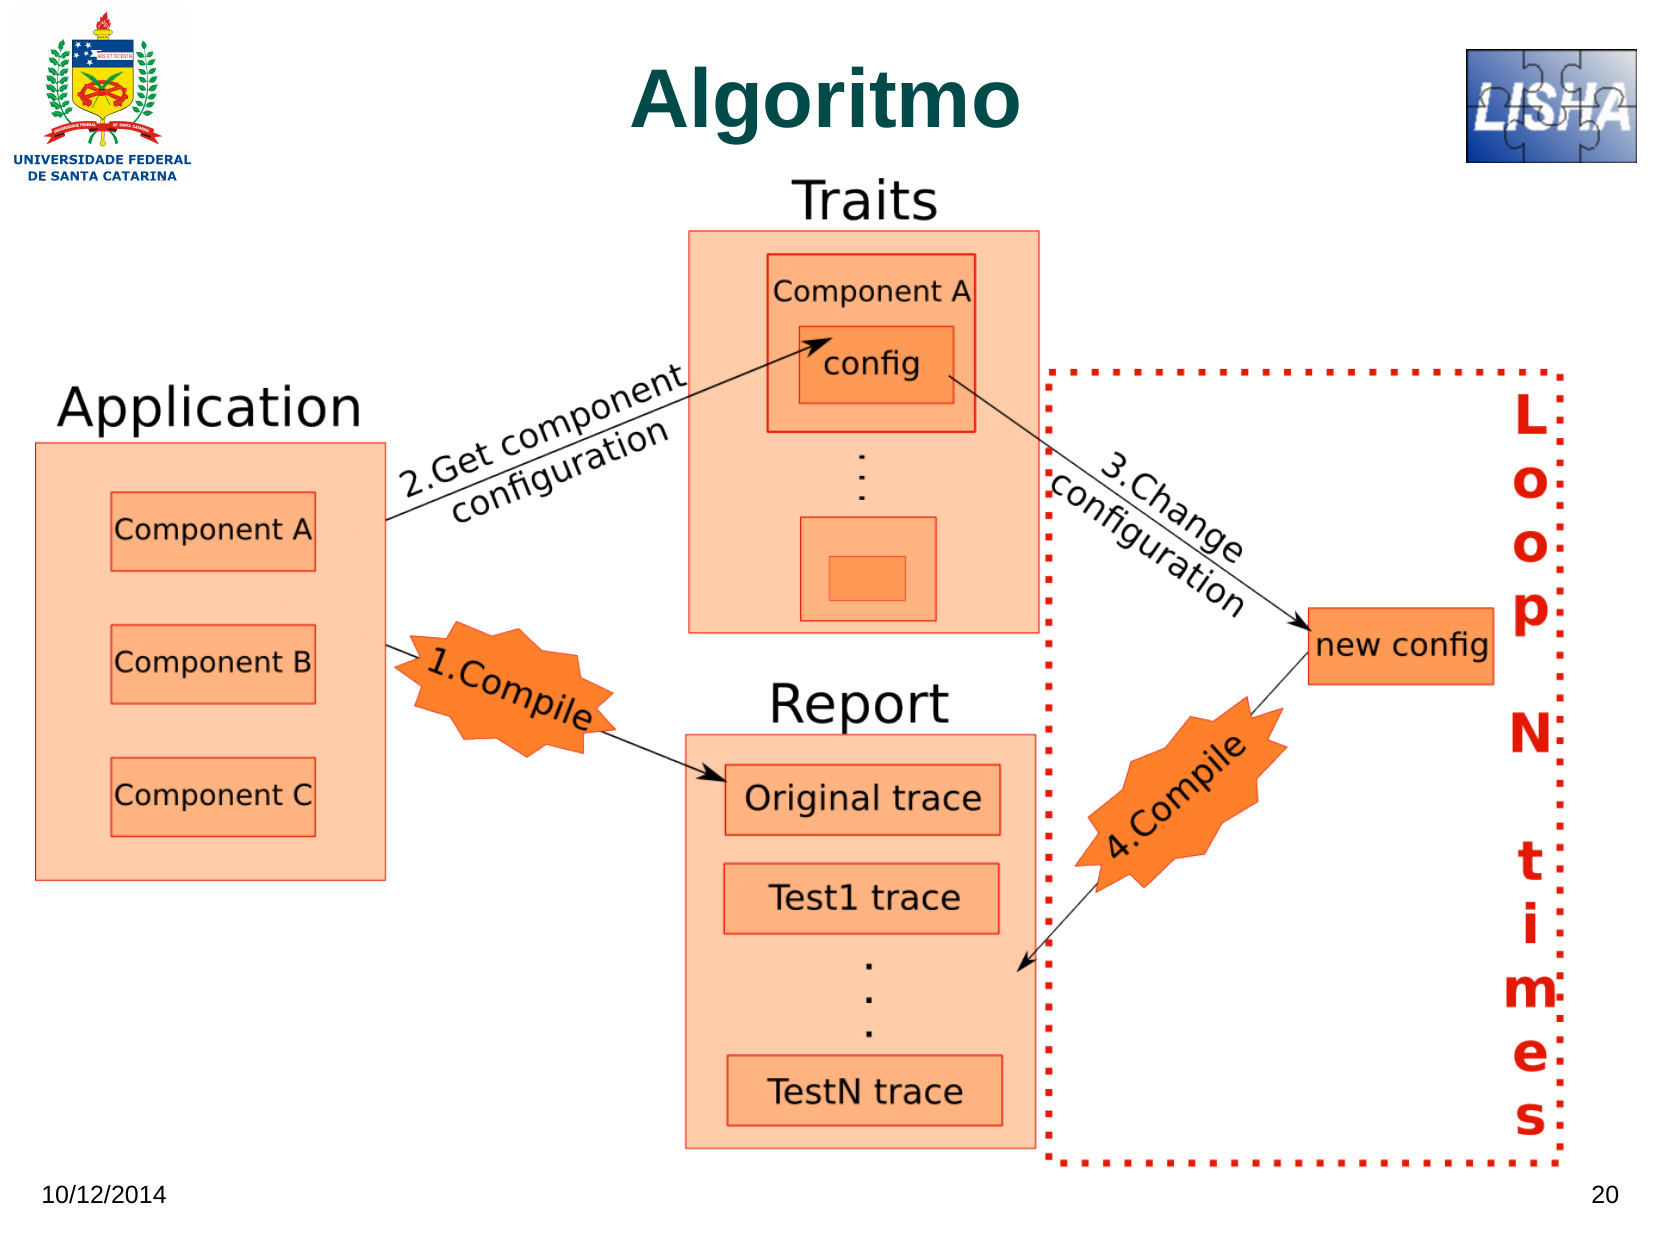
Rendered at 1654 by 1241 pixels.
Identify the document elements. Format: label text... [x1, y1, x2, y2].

picture [13, 6, 1654, 1201]
title Algoritmo [190, 27, 1461, 178]
picture [1466, 49, 1637, 163]
